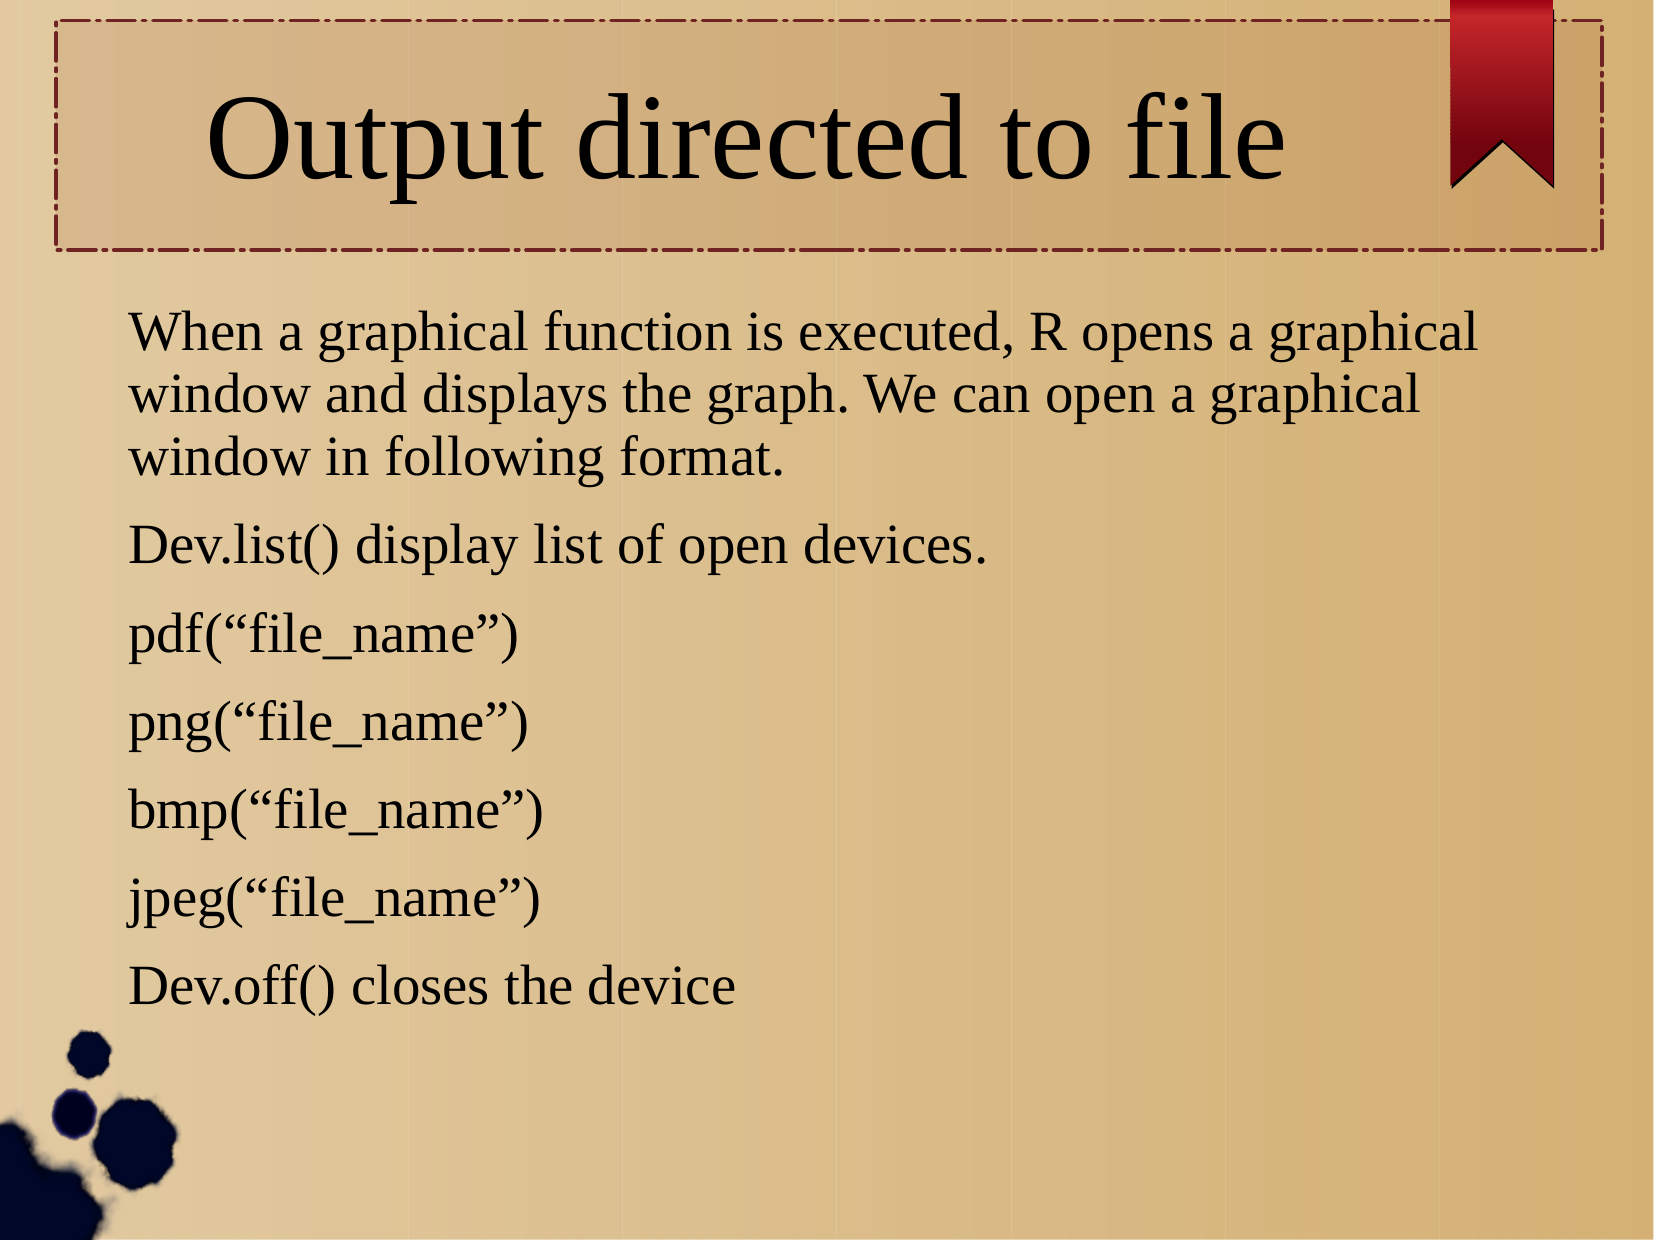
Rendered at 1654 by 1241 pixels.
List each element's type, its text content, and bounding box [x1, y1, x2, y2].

title Output directed to file [82, 47, 1412, 229]
list When a graphical function is executed, R opens a graphical window and displays the graph. We can open a graphical window in following format. Dev.list() display list of open devices. pdf(“file_name”) png(“file_name”) bmp(“file_name”) jpeg(“file_name”) Dev.off() closes the device [82, 299, 1571, 1019]
